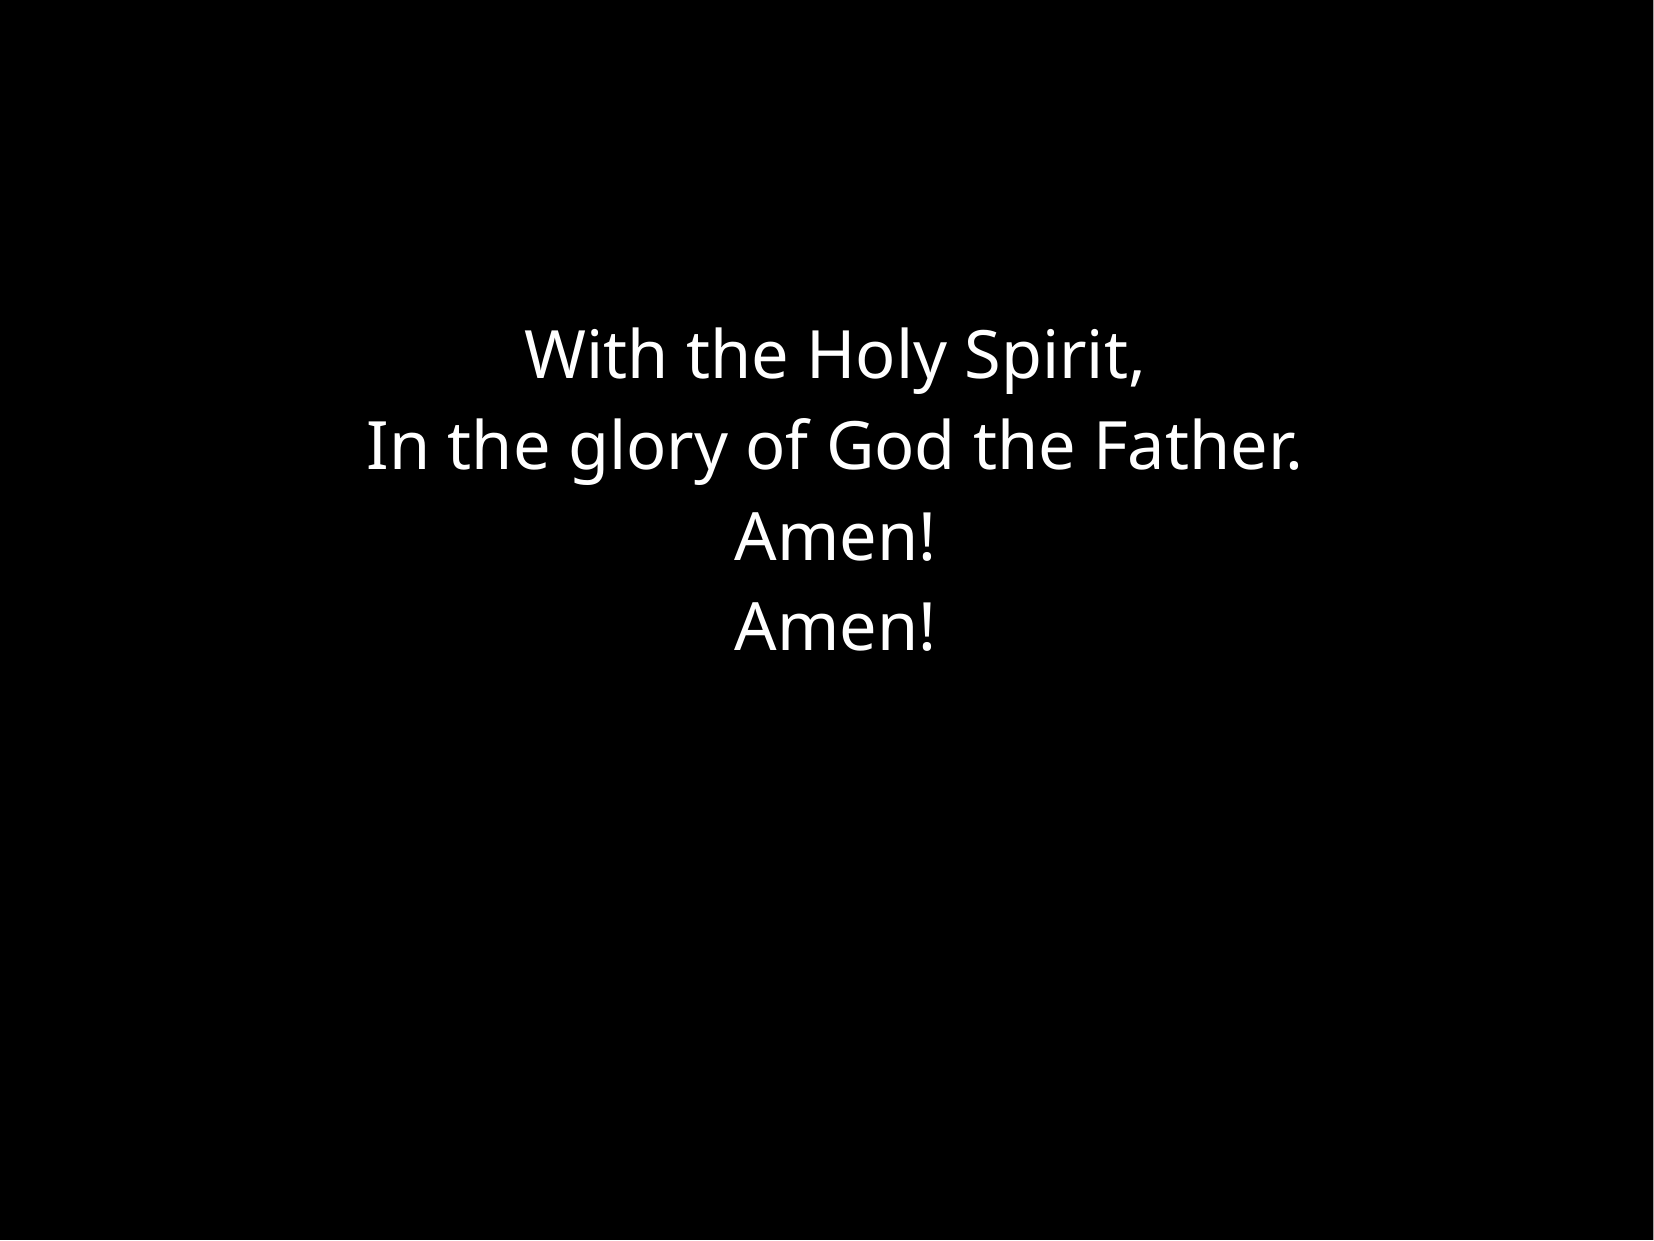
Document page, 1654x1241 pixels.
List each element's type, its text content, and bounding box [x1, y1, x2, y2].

list With the Holy Spirit, In the glory of God the Father. Amen! Amen! [0, 307, 1654, 1027]
